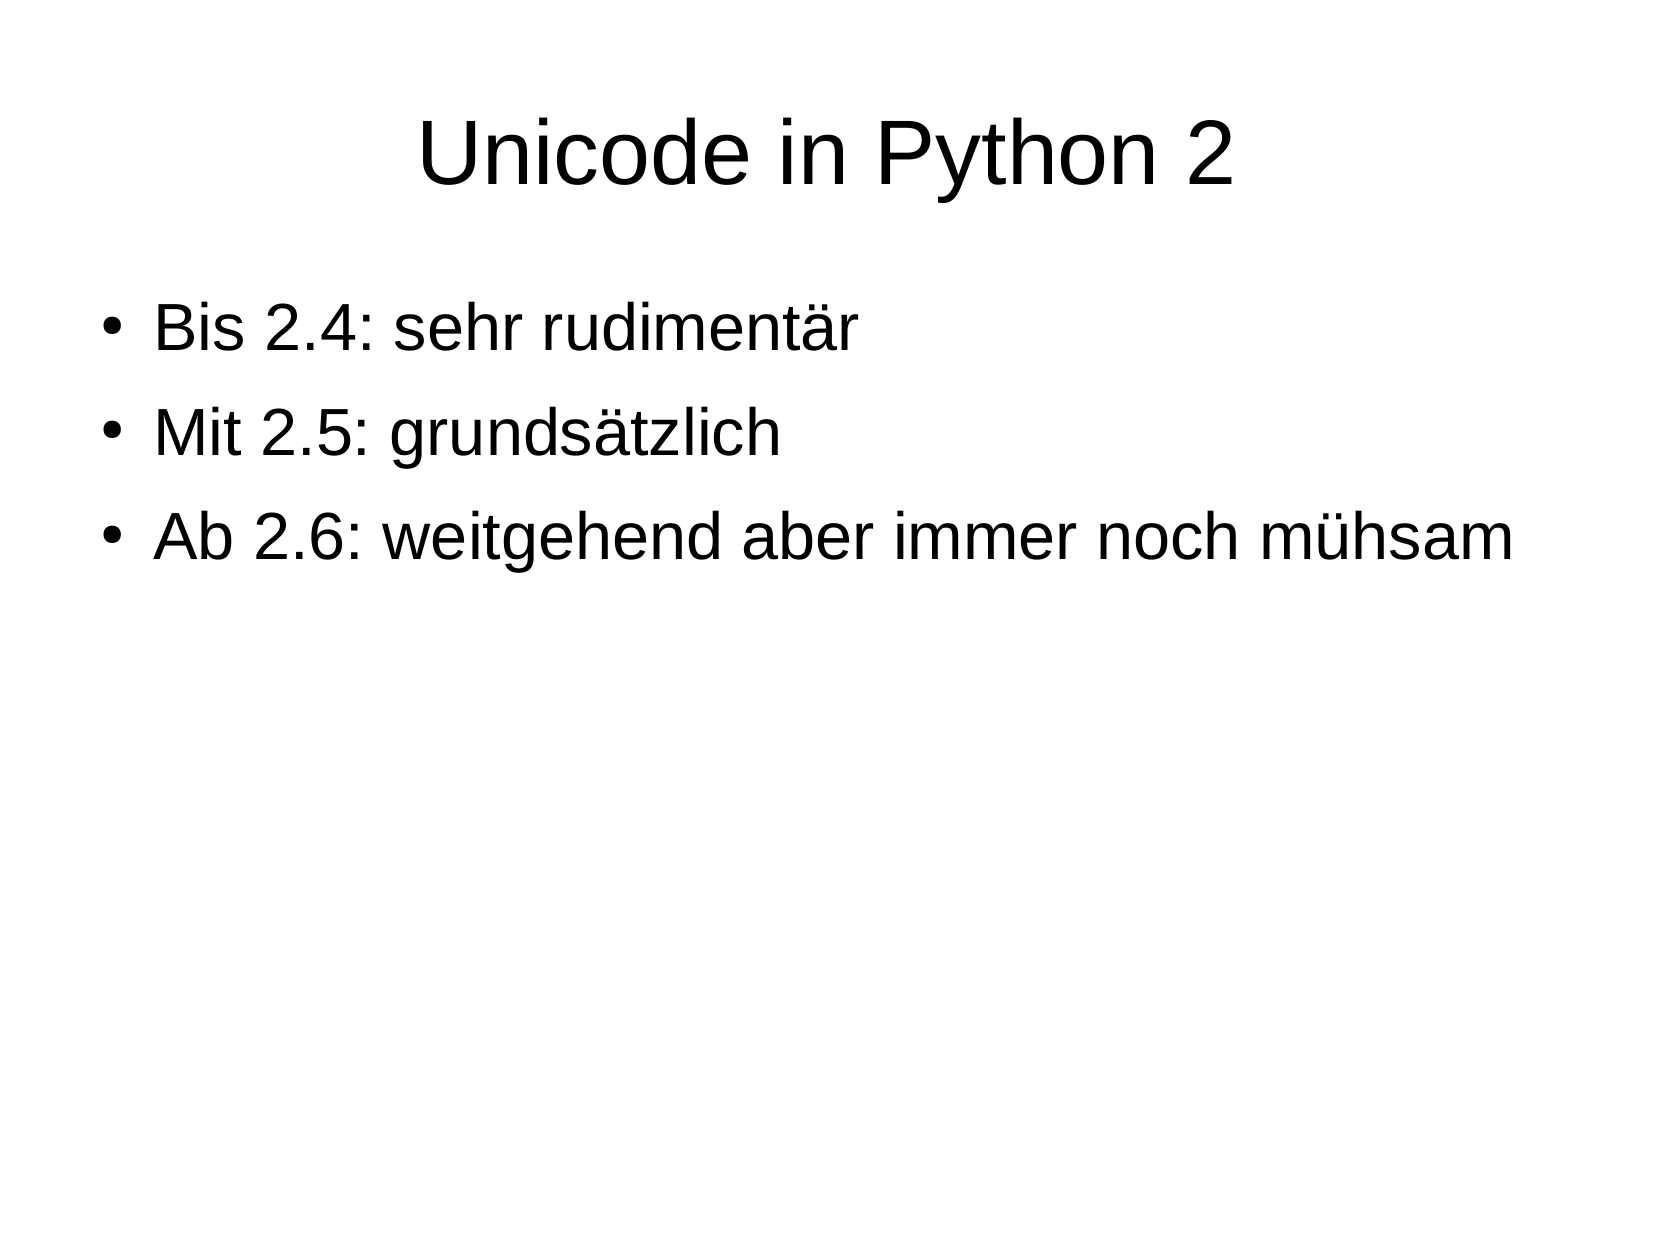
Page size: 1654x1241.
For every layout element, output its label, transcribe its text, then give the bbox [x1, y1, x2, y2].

title Unicode in Python 2 [82, 49, 1571, 257]
list Bis 2.4: sehr rudimentär Mit 2.5: grundsätzlich Ab 2.6: weitgehend aber immer noch mühsam [82, 290, 1571, 1010]
